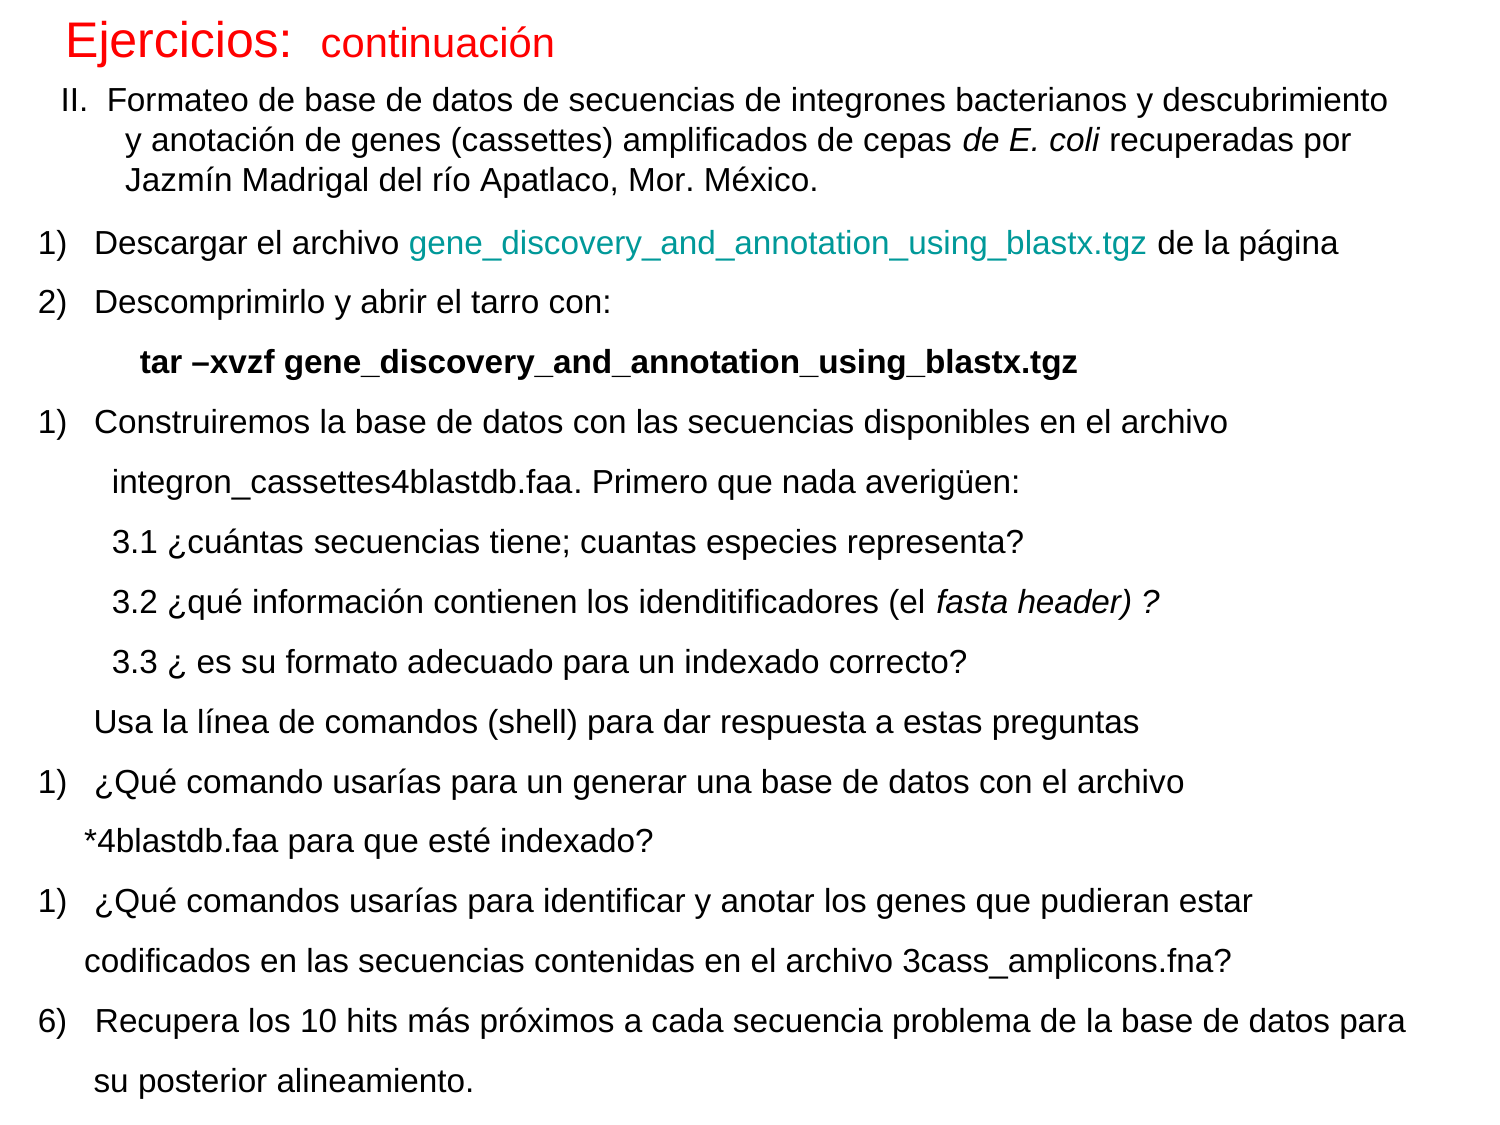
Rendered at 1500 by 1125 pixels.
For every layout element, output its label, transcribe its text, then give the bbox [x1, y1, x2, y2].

text_box II. Formateo de base de datos de secuencias de integrones bacterianos y descubrimiento y anotación de genes (cassettes) amplificados de cepas de E. coli recuperadas por Jazmín Madrigal del río Apatlaco, Mor. México. [45, 70, 1500, 206]
text_box Ejercicios: continuación [50, 0, 571, 70]
text_box Descargar el archivo gene_discovery_and_annotation_using_blastx.tgz de la página Descomprimirlo y abrir el tarro con: tar –xvzf gene_discovery_and_annotation_using_blastx.tgz Construiremos la base de datos con las secuencias disponibles en el archivo integron_cassettes4blastdb.faa. Primero que nada averigüen: 3.1 ¿cuántas secuencias tiene; cuantas especies representa? 3.2 ¿qué información contienen los idenditificadores (el fasta header) ? 3.3 ¿ es su formato adecuado para un indexado correcto? Usa la línea de comandos (shell) para dar respuesta a estas preguntas ¿Qué comando usarías para un generar una base de datos con el archivo *4blastdb.faa para que esté indexado? ¿Qué comandos usarías para identificar y anotar los genes que pudieran estar codificados en las secuencias contenidas en el archivo 3cass_amplicons.fna? 6) Recupera los 10 hits más próximos a cada secuencia problema de la base de datos para su posterior alineamiento. [23, 193, 1500, 1107]
